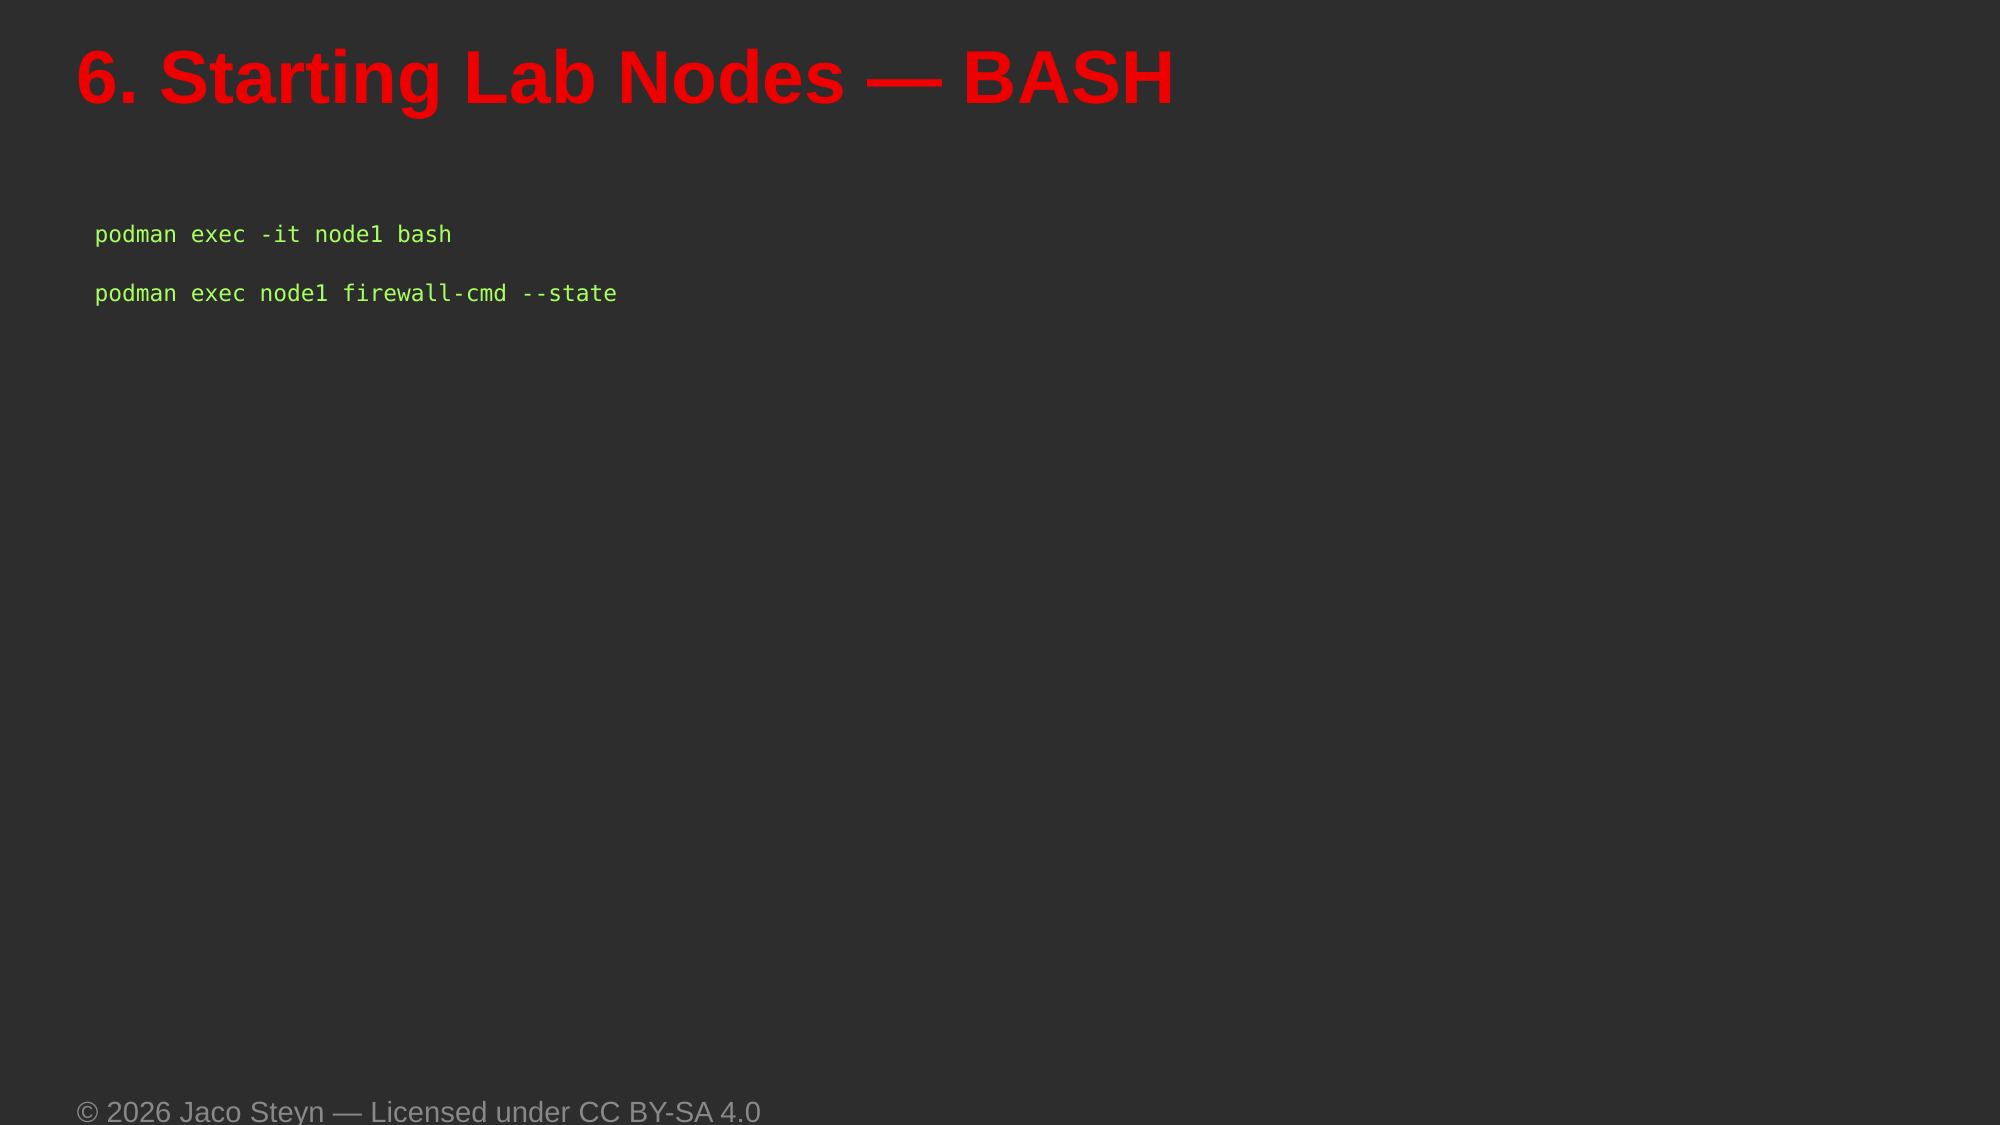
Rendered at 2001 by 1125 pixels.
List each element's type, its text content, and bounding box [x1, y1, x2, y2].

text_box podman exec -it node1 bash podman exec node1 firewall-cmd --state [59, 194, 1942, 1052]
text_box 6. Starting Lab Nodes — BASH [59, 23, 1942, 178]
text_box © 2026 Jaco Steyn — Licensed under CC BY-SA 4.0 [59, 1083, 1942, 1120]
